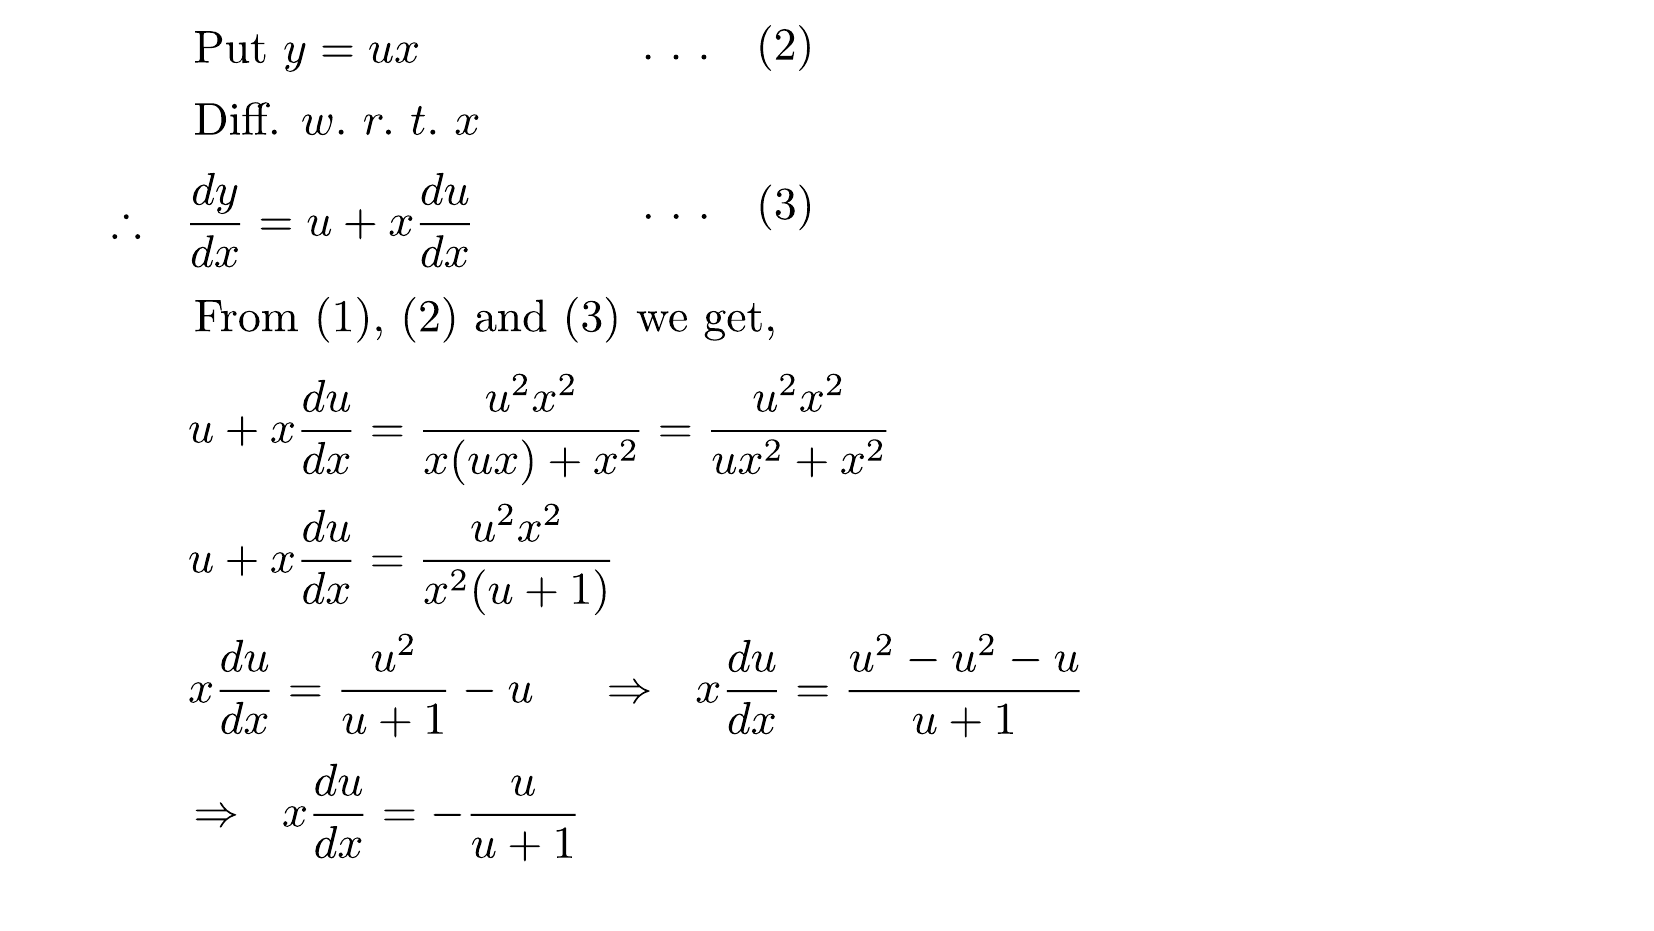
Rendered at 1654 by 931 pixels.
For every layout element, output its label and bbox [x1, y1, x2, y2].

text_box [195, 102, 479, 136]
text_box [112, 172, 470, 268]
text_box [189, 633, 533, 738]
text_box [195, 296, 774, 343]
text_box [643, 25, 810, 71]
text_box [189, 373, 887, 486]
subtitle [47, 28, 1623, 896]
text_box [195, 763, 576, 862]
text_box [195, 31, 419, 72]
text_box [644, 184, 810, 231]
text_box [189, 503, 611, 616]
text_box [608, 633, 1080, 738]
